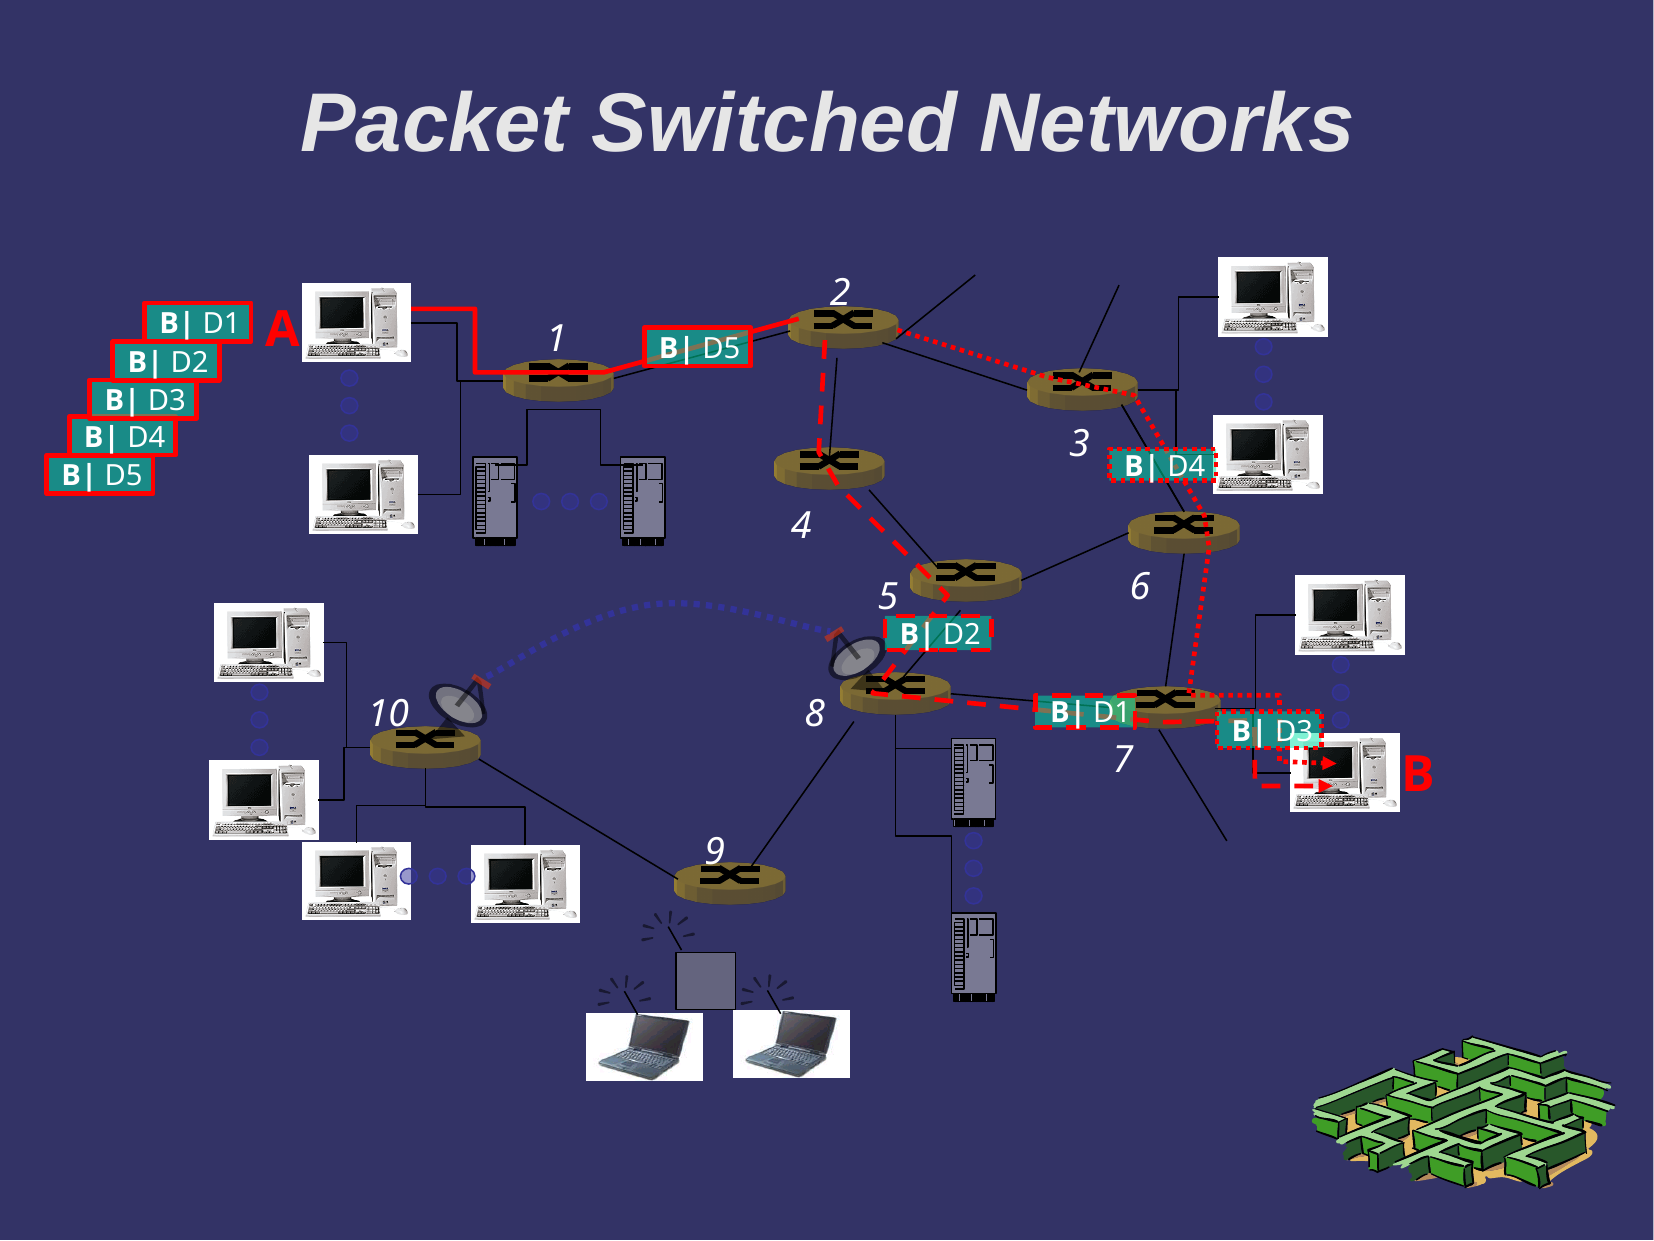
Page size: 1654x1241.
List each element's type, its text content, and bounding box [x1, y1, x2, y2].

text_box [251, 739, 268, 756]
text_box [676, 952, 736, 1010]
text_box B| D1 [144, 302, 252, 342]
text_box [1255, 366, 1272, 383]
text_box [625, 975, 629, 989]
picture [309, 455, 418, 534]
text_box [473, 457, 518, 546]
text_box [340, 370, 358, 387]
text_box [782, 996, 794, 1001]
picture [302, 842, 411, 920]
text_box B| D4 [69, 416, 176, 455]
text_box [641, 937, 654, 942]
title Packet Switched Networks [121, 19, 1534, 227]
picture [214, 603, 324, 682]
text_box [1332, 712, 1350, 729]
text_box [1255, 338, 1272, 355]
text_box B| D2 [884, 615, 992, 651]
text_box [429, 868, 447, 885]
text_box [677, 916, 688, 926]
text_box B| D2 [112, 341, 220, 381]
text_box [633, 981, 645, 990]
text_box 6 [1114, 552, 1173, 624]
text_box B| D4 [1109, 448, 1217, 481]
text_box B| D1 [1035, 695, 1135, 728]
text_box [824, 626, 887, 692]
text_box 4 [776, 492, 834, 564]
text_box 3 [1054, 409, 1113, 481]
text_box [682, 932, 695, 938]
picture [1290, 733, 1400, 813]
text_box B| D3 [89, 379, 197, 419]
text_box [561, 493, 579, 510]
text_box [668, 910, 673, 924]
text_box B [1386, 731, 1452, 807]
text_box [951, 912, 996, 1002]
text_box [340, 397, 358, 414]
text_box 9 [689, 817, 748, 889]
text_box 10 [352, 679, 438, 751]
text_box 8 [789, 679, 848, 751]
text_box 7 [1097, 725, 1156, 797]
text_box [965, 832, 983, 849]
text_box [458, 868, 475, 885]
text_box [340, 425, 358, 442]
text_box [1332, 656, 1350, 673]
text_box [620, 457, 665, 546]
picture [586, 1013, 703, 1081]
text_box [610, 977, 619, 989]
text_box [753, 977, 762, 988]
text_box [251, 711, 268, 728]
picture [733, 1010, 850, 1078]
text_box [741, 987, 754, 993]
text_box [965, 860, 983, 877]
text_box A [250, 286, 315, 362]
picture [1218, 257, 1328, 337]
text_box 5 [863, 562, 921, 634]
text_box [965, 887, 983, 904]
text_box [768, 974, 772, 988]
picture [471, 845, 580, 923]
text_box [639, 997, 652, 1002]
text_box [532, 493, 550, 510]
text_box [642, 924, 655, 930]
text_box 1 [531, 304, 583, 365]
text_box [776, 980, 788, 989]
picture [302, 283, 411, 363]
text_box [597, 1001, 610, 1006]
text_box [1332, 684, 1350, 701]
text_box [951, 738, 996, 827]
text_box 2 [815, 258, 878, 330]
picture [1295, 575, 1405, 655]
text_box [1255, 393, 1272, 410]
text_box B| D5 [46, 455, 154, 494]
text_box [251, 684, 268, 701]
text_box B| D5 [644, 327, 751, 367]
text_box [598, 988, 611, 994]
text_box [400, 868, 418, 885]
text_box [740, 1000, 753, 1006]
text_box B| D3 [1216, 711, 1322, 748]
text_box [438, 673, 492, 739]
text_box [654, 913, 663, 924]
picture [1213, 415, 1323, 494]
text_box [590, 493, 608, 510]
picture [209, 760, 319, 840]
